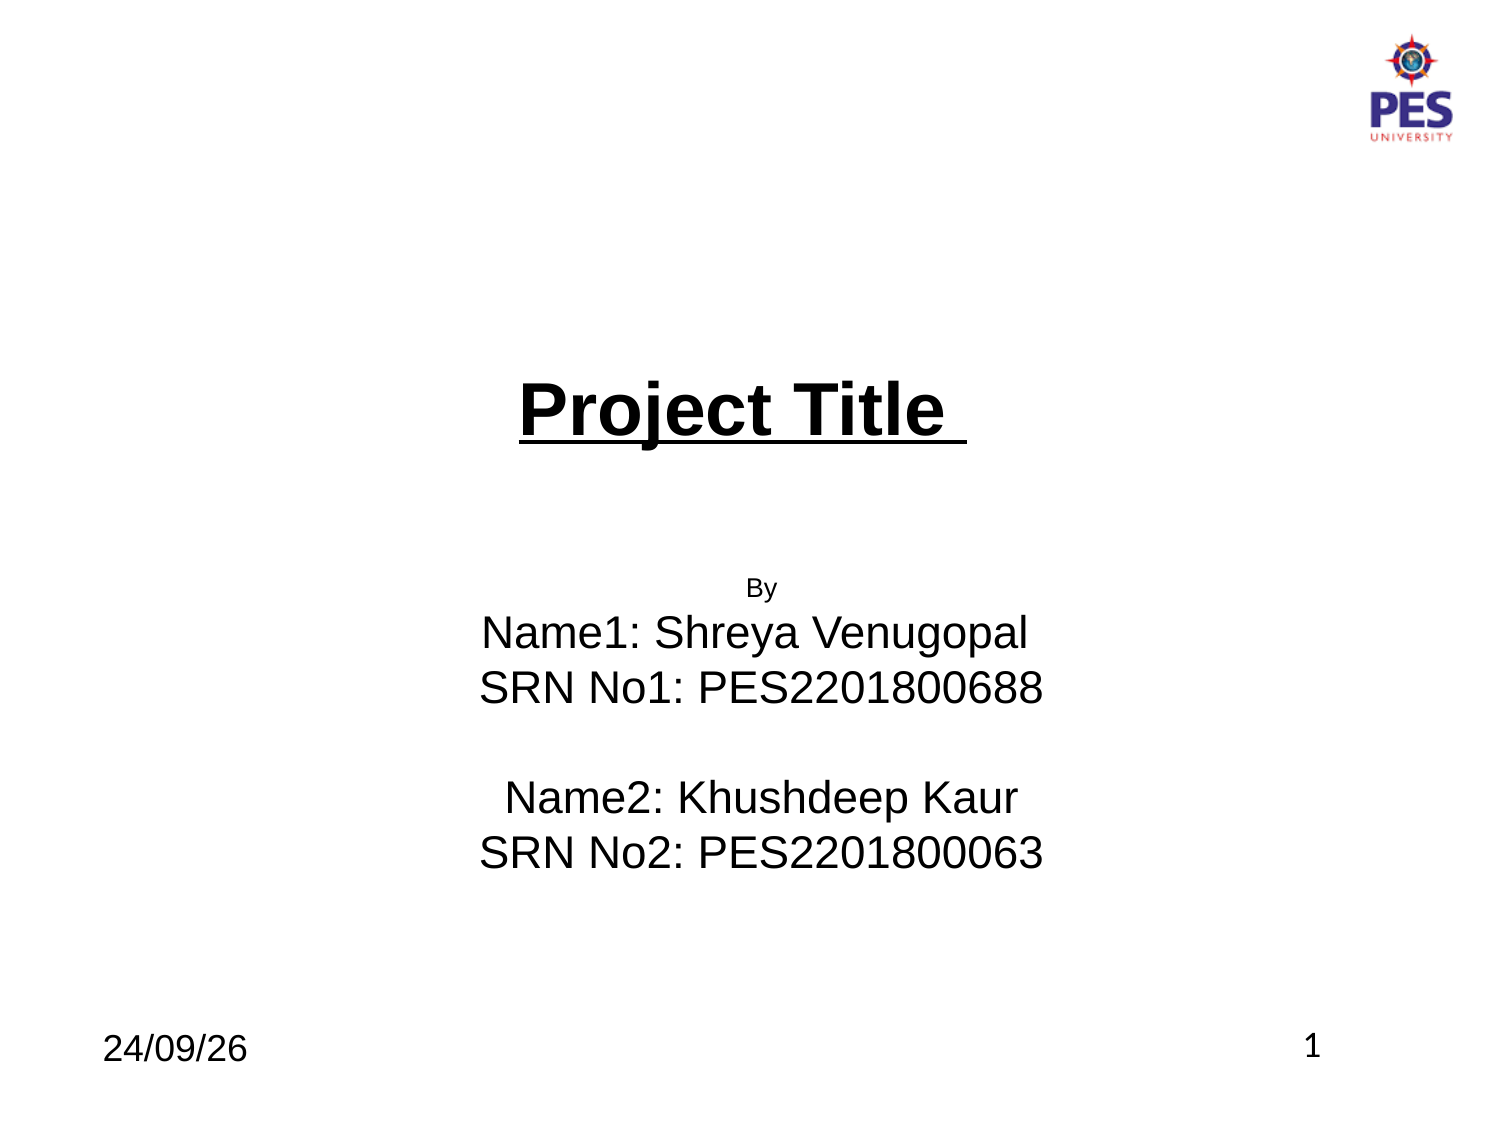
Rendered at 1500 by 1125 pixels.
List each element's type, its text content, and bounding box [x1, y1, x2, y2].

text_box By Name1: Shreya Venugopal SRN No1: PES2201800688 Name2: Khushdeep Kaur SRN No2: PES2201800063 [324, 562, 1199, 783]
text_box 24/11/19 [87, 1016, 316, 1087]
picture [1324, 0, 1500, 176]
text_box <number> [1287, 1012, 1425, 1073]
text_box Project Title [105, 222, 1381, 589]
